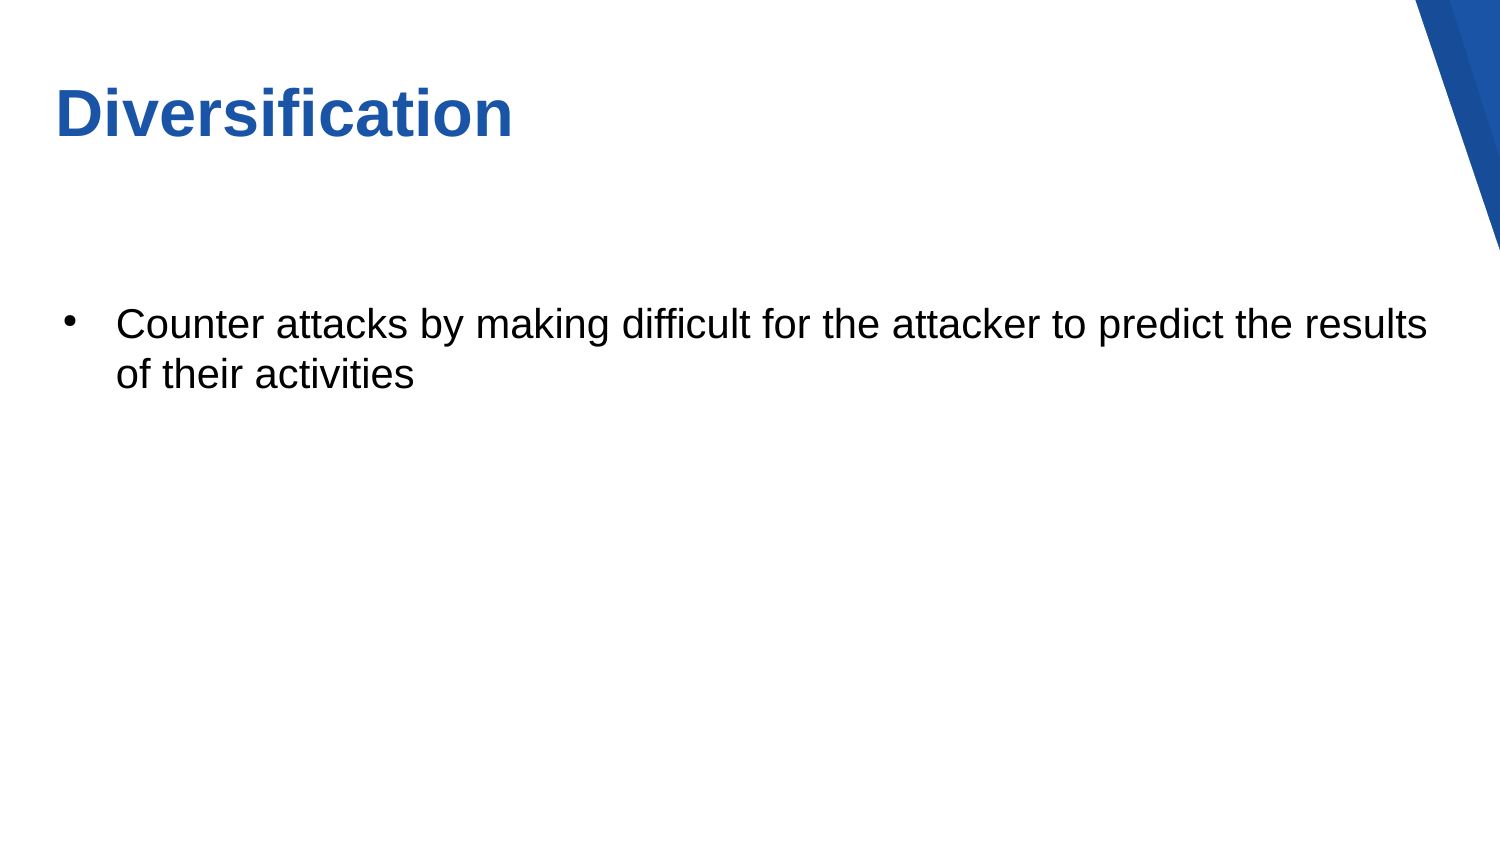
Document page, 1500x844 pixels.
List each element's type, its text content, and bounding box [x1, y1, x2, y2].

title Diversification [40, 97, 1306, 166]
list Counter attacks by making difficult for the attacker to predict the results of their activities [30, 282, 1486, 721]
